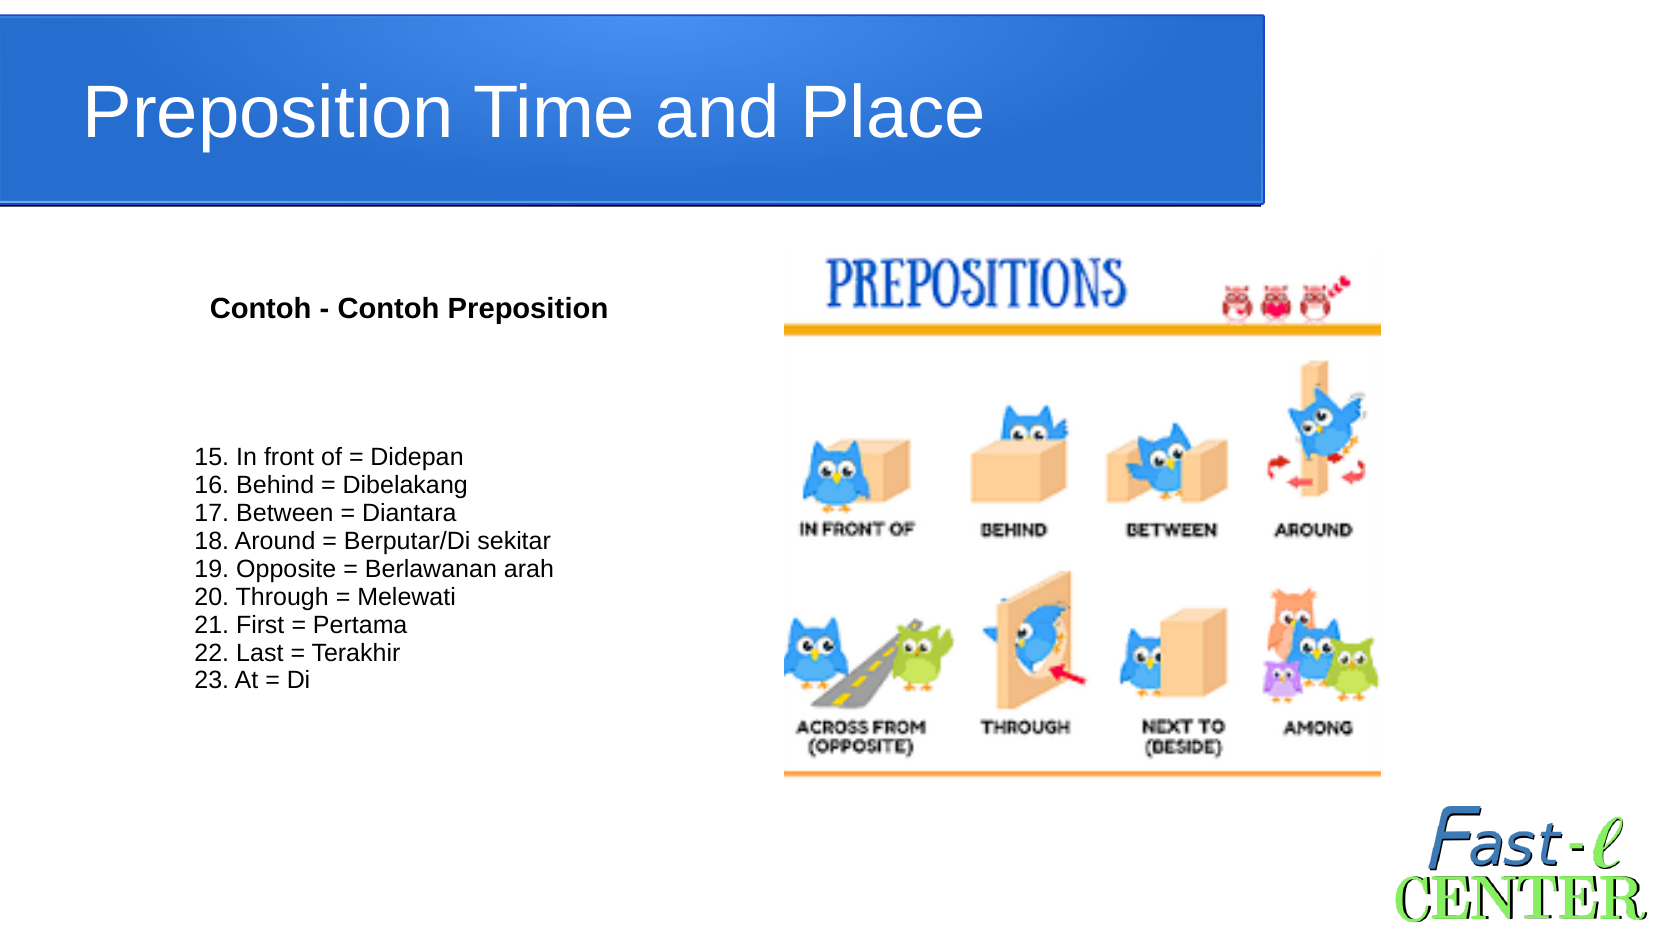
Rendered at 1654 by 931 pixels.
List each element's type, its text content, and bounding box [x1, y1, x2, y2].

text_box Contoh - Contoh Preposition [195, 285, 624, 366]
title Preposition Time and Place [82, 35, 1235, 189]
text_box 15. In front of = Didepan 16. Behind = Dibelakang 17. Between = Diantara 18. Around = Berputar/Di sekitar 19. Opposite = Berlawanan arah 20. Through = Melewati 21. First = Pertama 22. Last = Terakhir 23. At = Di [179, 435, 571, 702]
picture [1395, 806, 1648, 925]
picture [784, 254, 1381, 782]
